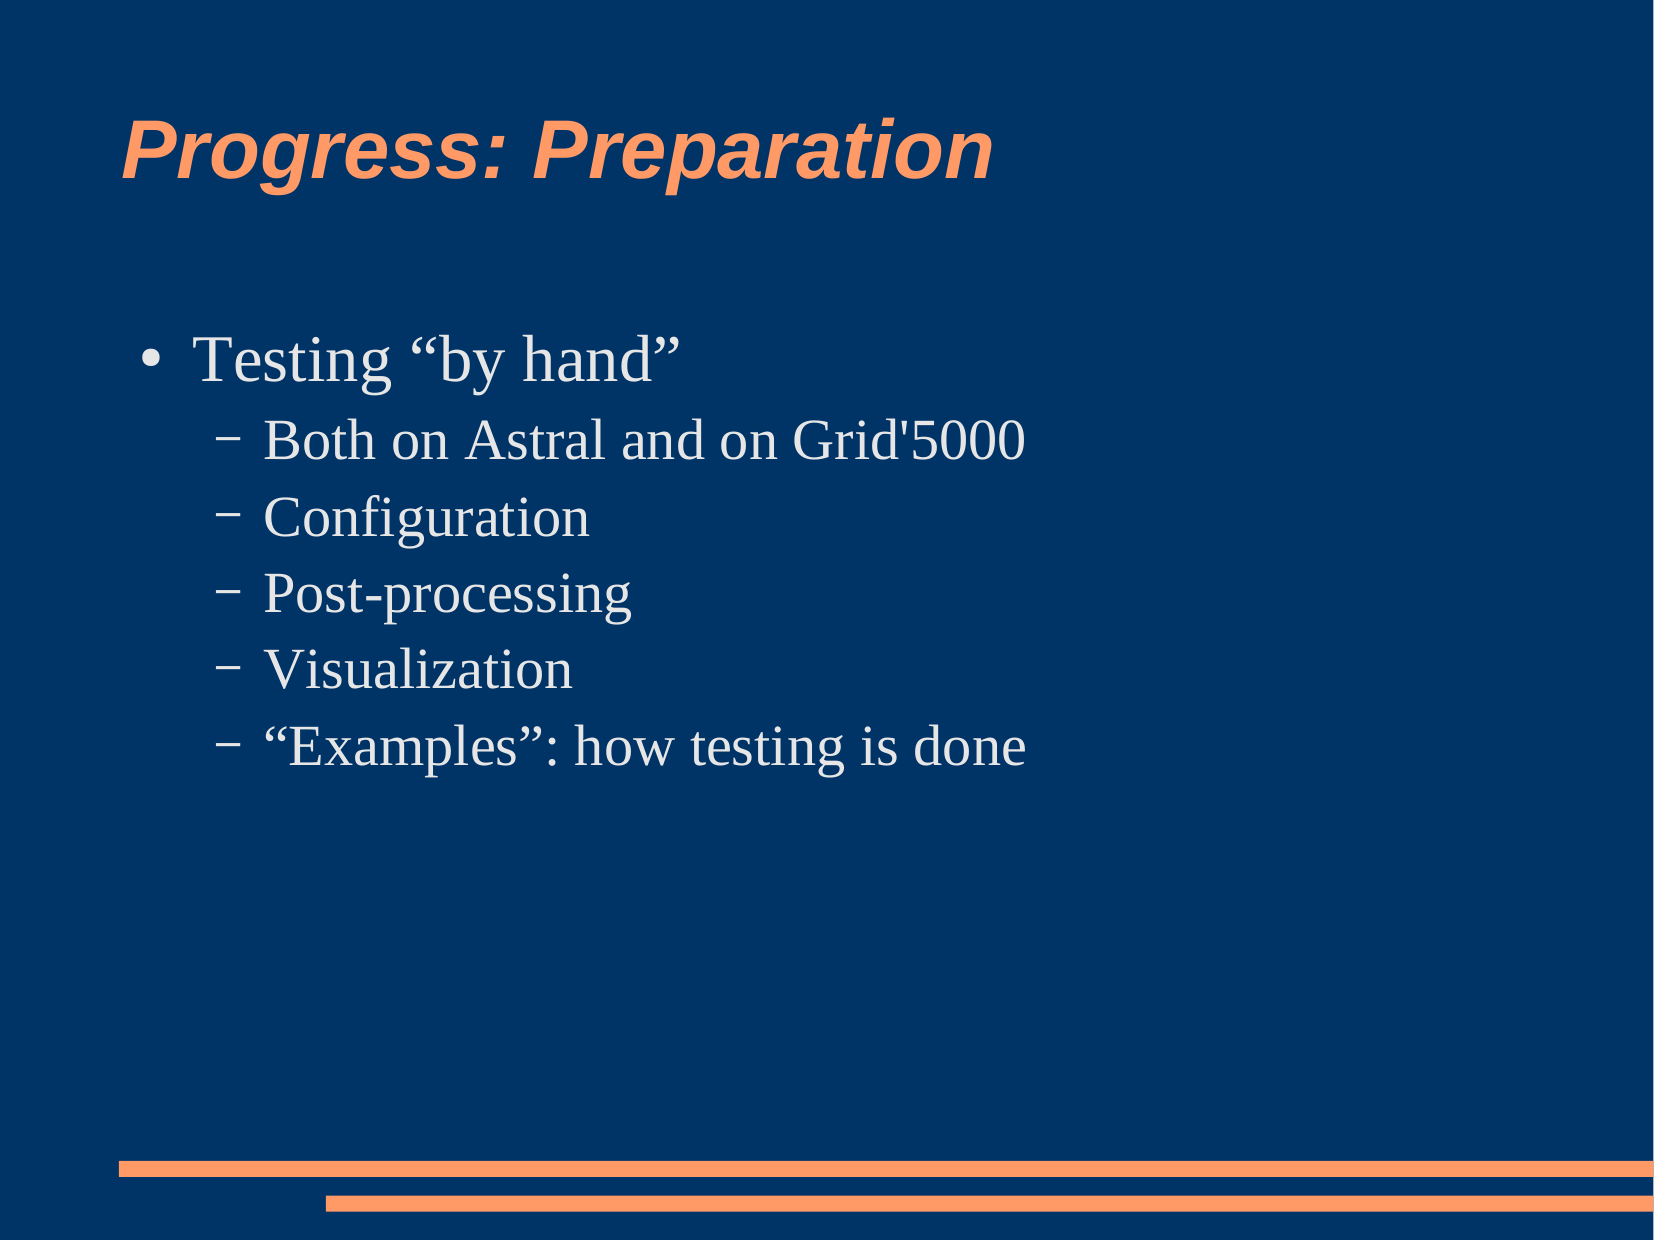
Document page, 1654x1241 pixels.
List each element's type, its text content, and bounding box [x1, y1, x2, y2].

title Progress: Preparation [121, 53, 1534, 247]
list Testing “by hand” Both on Astral and on Grid'5000 Configuration Post-processing Visualization “Examples”: how testing is done [121, 322, 1561, 1126]
